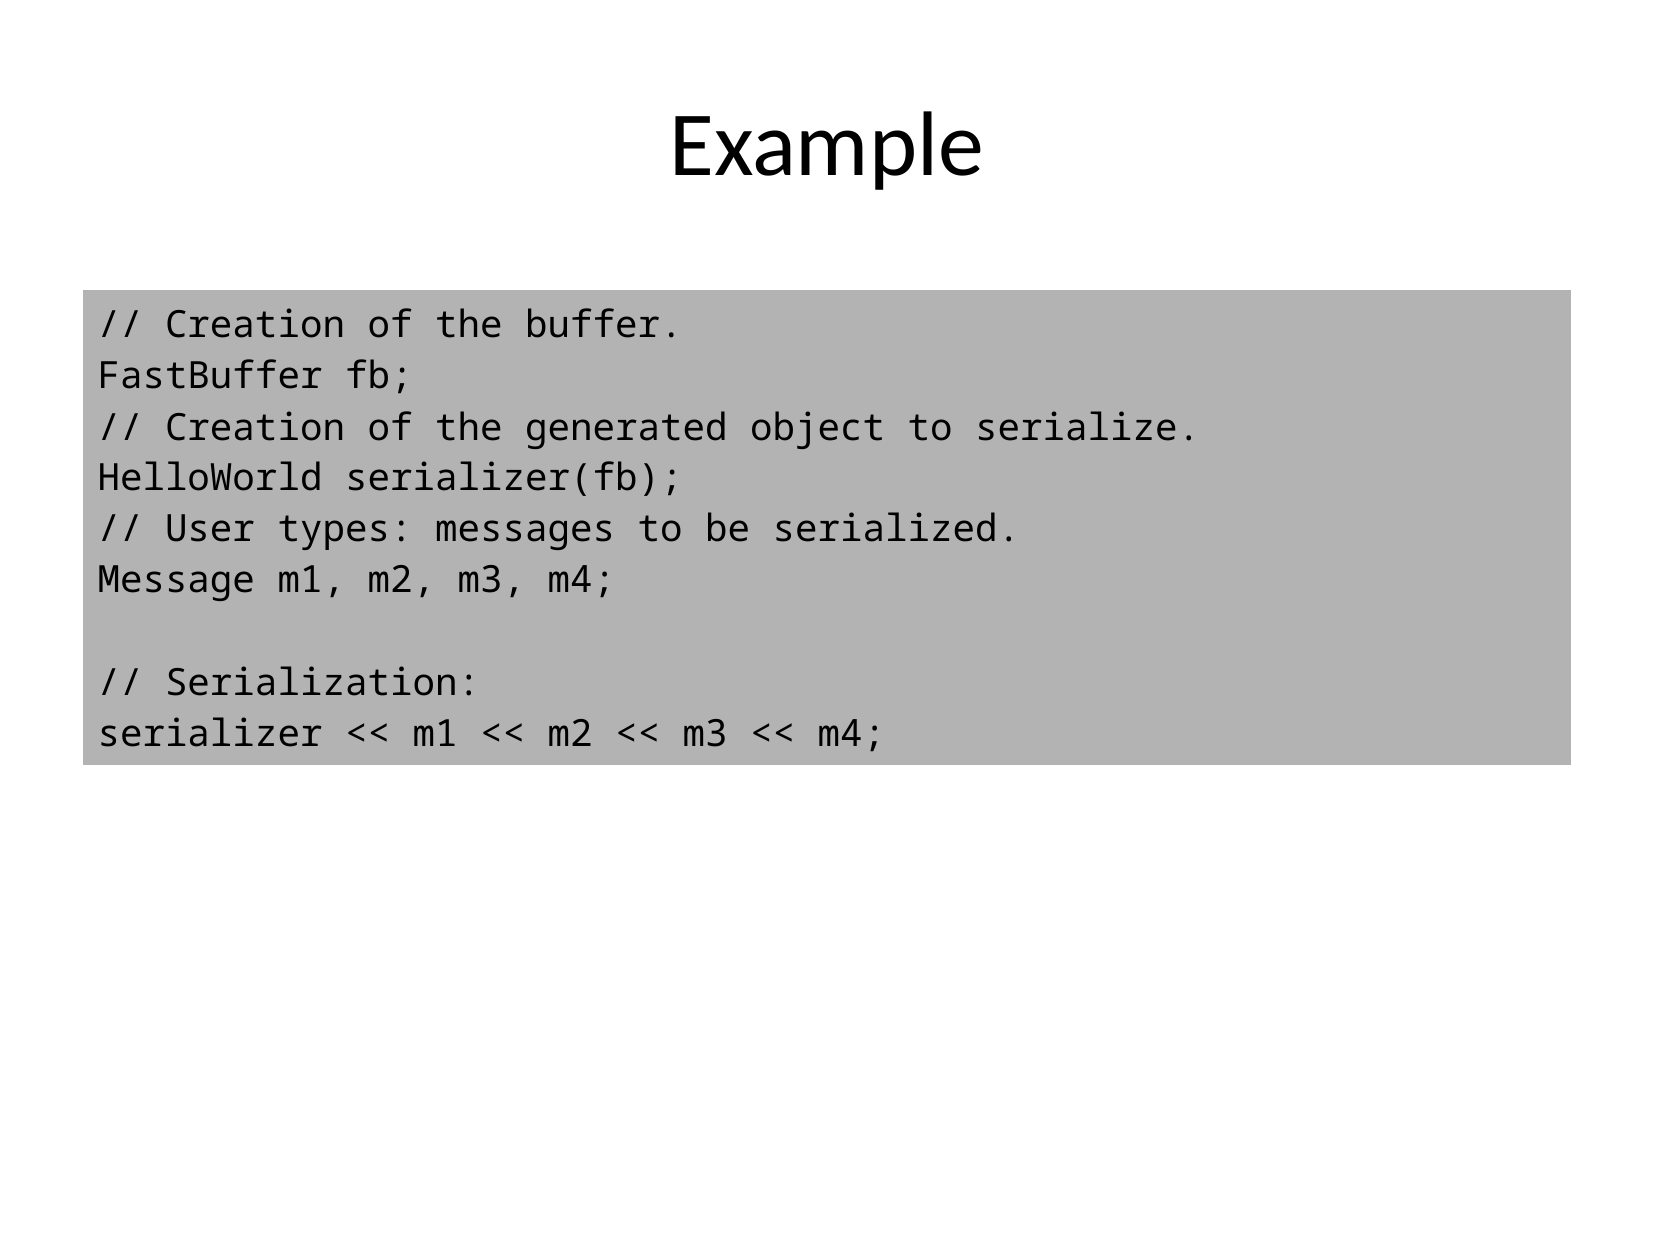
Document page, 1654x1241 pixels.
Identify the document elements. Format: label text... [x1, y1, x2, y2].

table_header // Creation of the buffer. FastBuffer fb; // Creation of the generated object to serialize. HelloWorld serializer(fb); // User types: messages to be serialized. Message m1, m2, m3, m4; // Serialization: serializer << m1 << m2 << m3 << m4; [83, 290, 1571, 765]
title Example [82, 49, 1571, 257]
